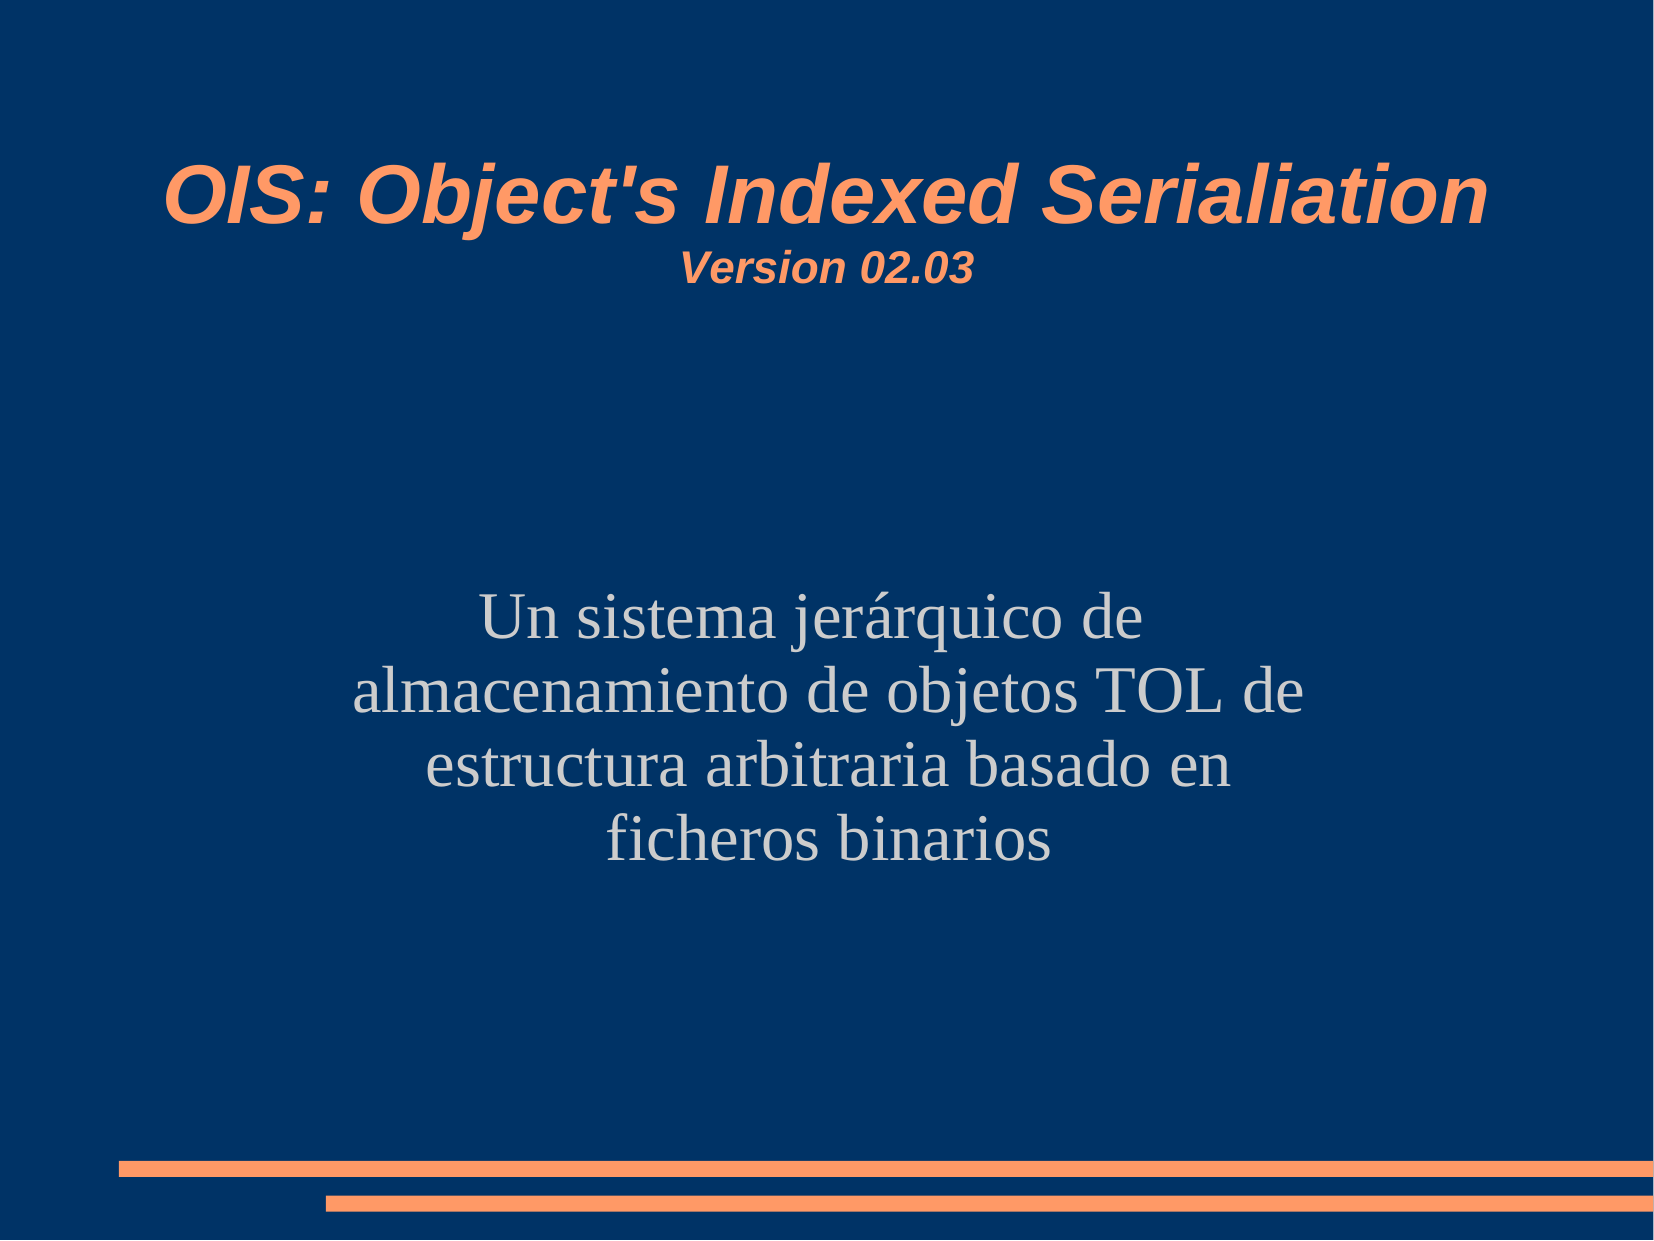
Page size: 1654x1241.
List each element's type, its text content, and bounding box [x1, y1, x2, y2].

title OIS: Object's Indexed Serialiation Version 02.03 [0, 117, 1654, 325]
subtitle Un sistema jerárquico de almacenamiento de objetos TOL de estructura arbitraria basado en ficheros binarios [277, 322, 1312, 1133]
